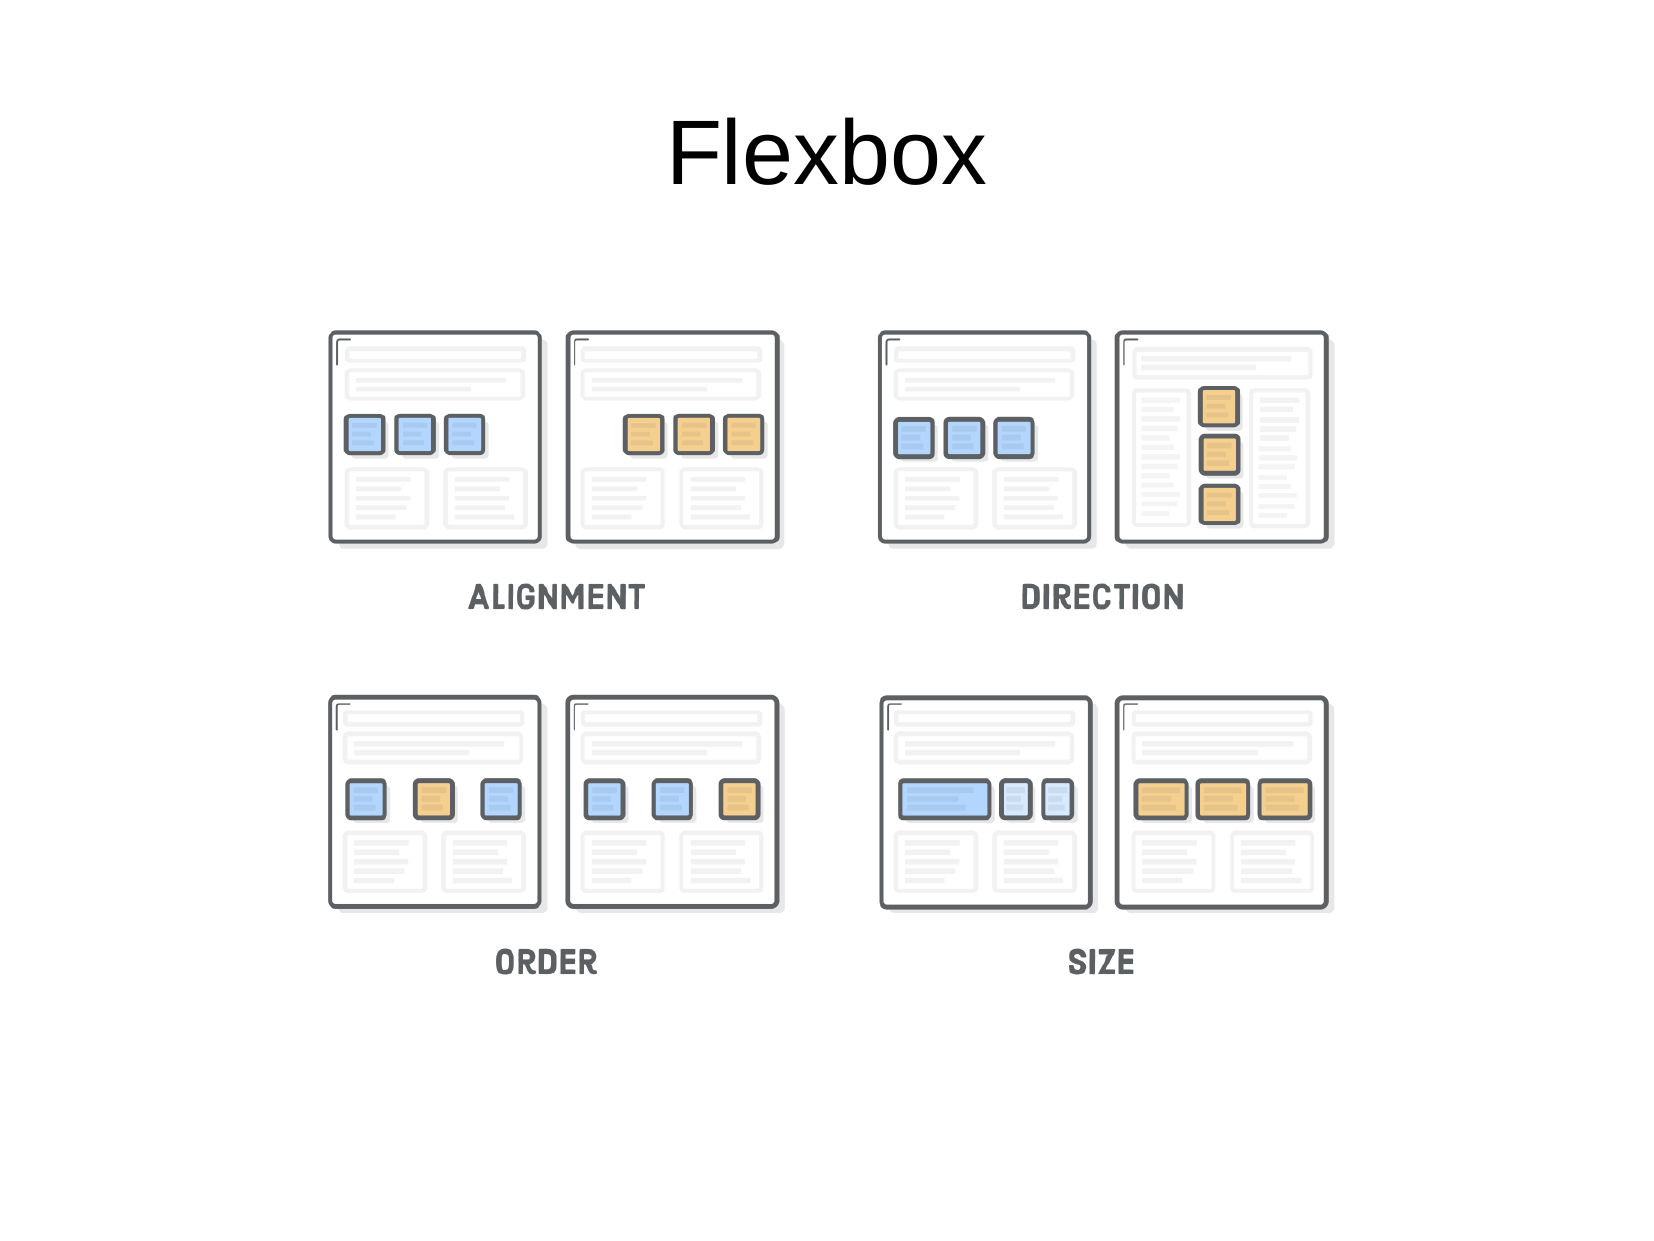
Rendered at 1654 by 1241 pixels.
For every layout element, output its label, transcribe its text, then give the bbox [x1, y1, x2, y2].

title Flexbox [82, 49, 1571, 257]
picture [287, 290, 1367, 1010]
